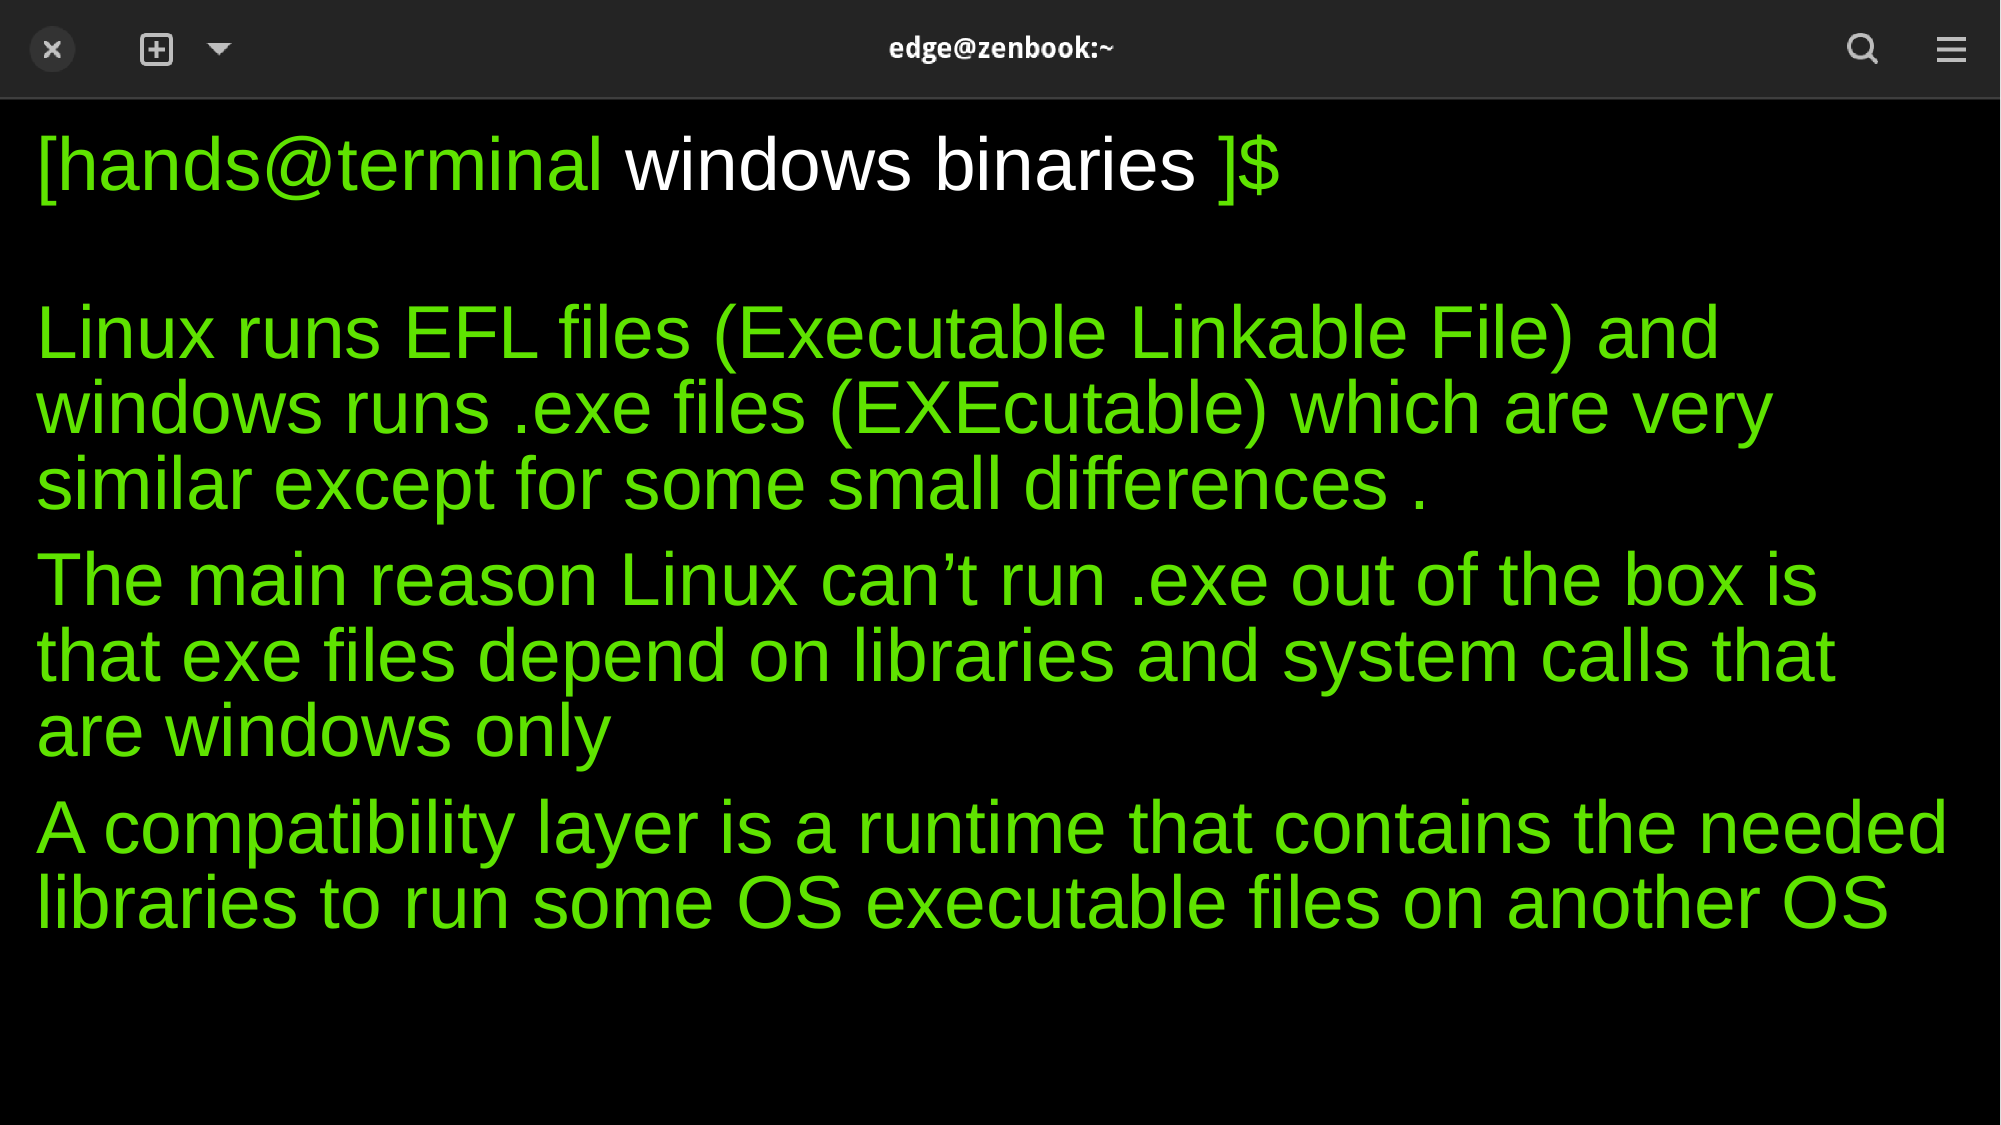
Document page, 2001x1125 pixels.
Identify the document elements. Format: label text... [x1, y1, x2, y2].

picture [0, 0, 2001, 1125]
subtitle [hands@terminal windows binaries ]$ Linux runs EFL files (Executable Linkable File) and windows runs .exe files (EXEcutable) which are very similar except for some small differences . The main reason Linux can’t run .exe out of the box is that exe files depend on libraries and system calls that are windows only A compatibility layer is a runtime that contains the needed libraries to run some OS executable files on another OS [21, 122, 1980, 1108]
